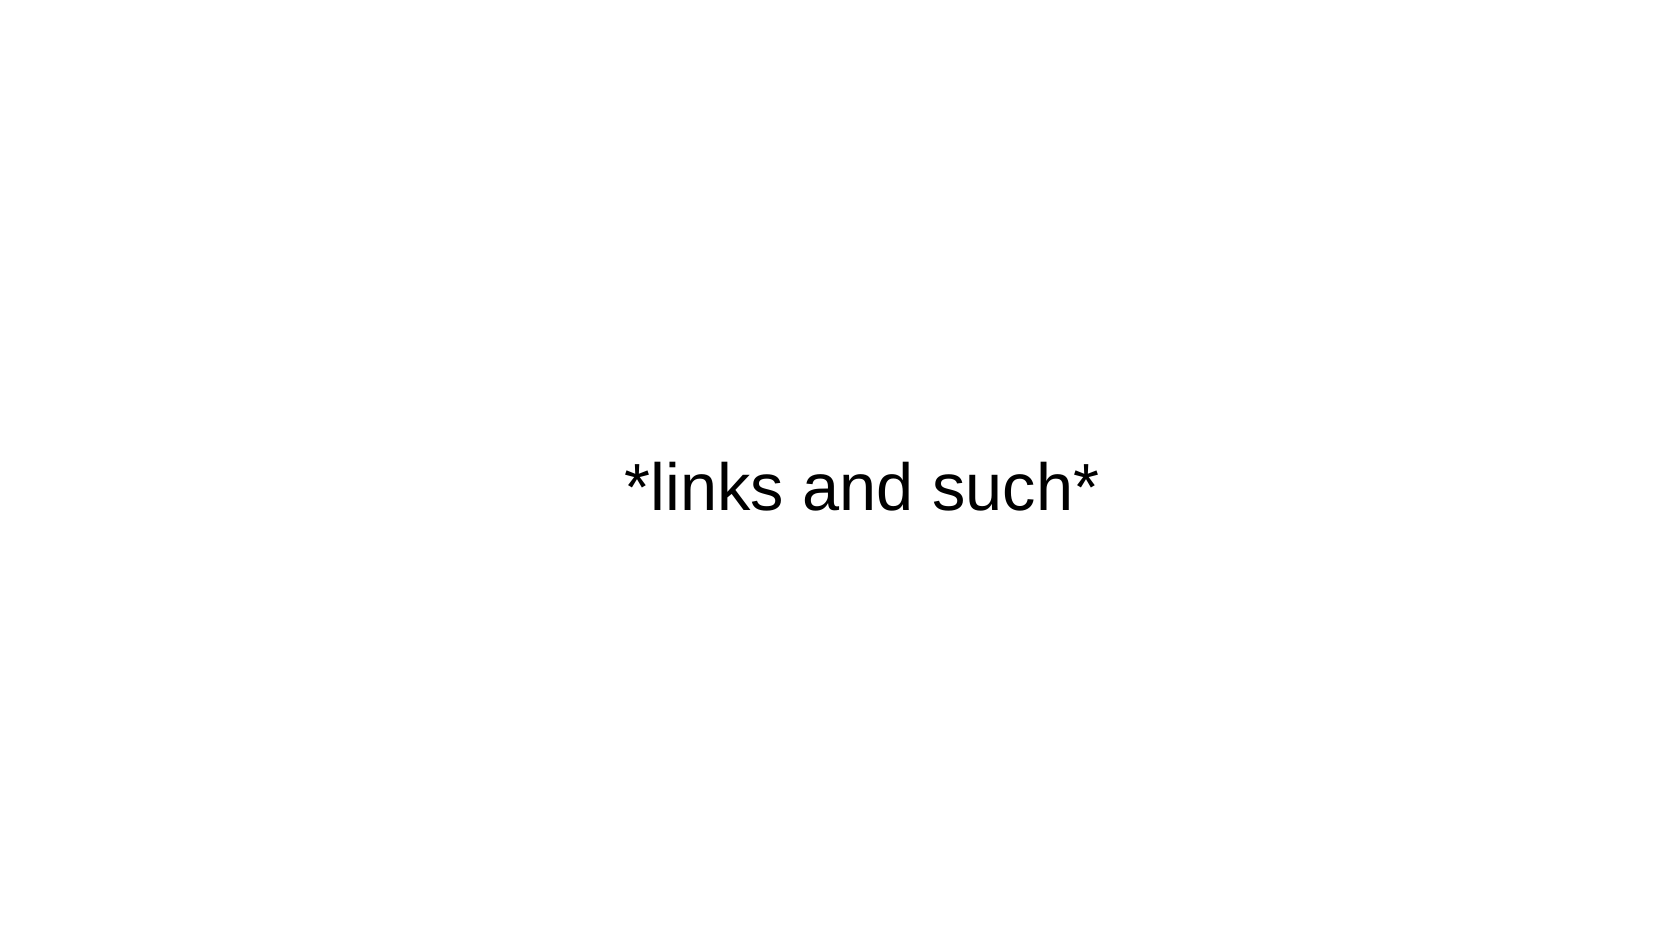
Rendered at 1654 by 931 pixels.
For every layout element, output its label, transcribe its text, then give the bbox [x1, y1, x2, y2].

list *links and such* [82, 217, 1571, 758]
